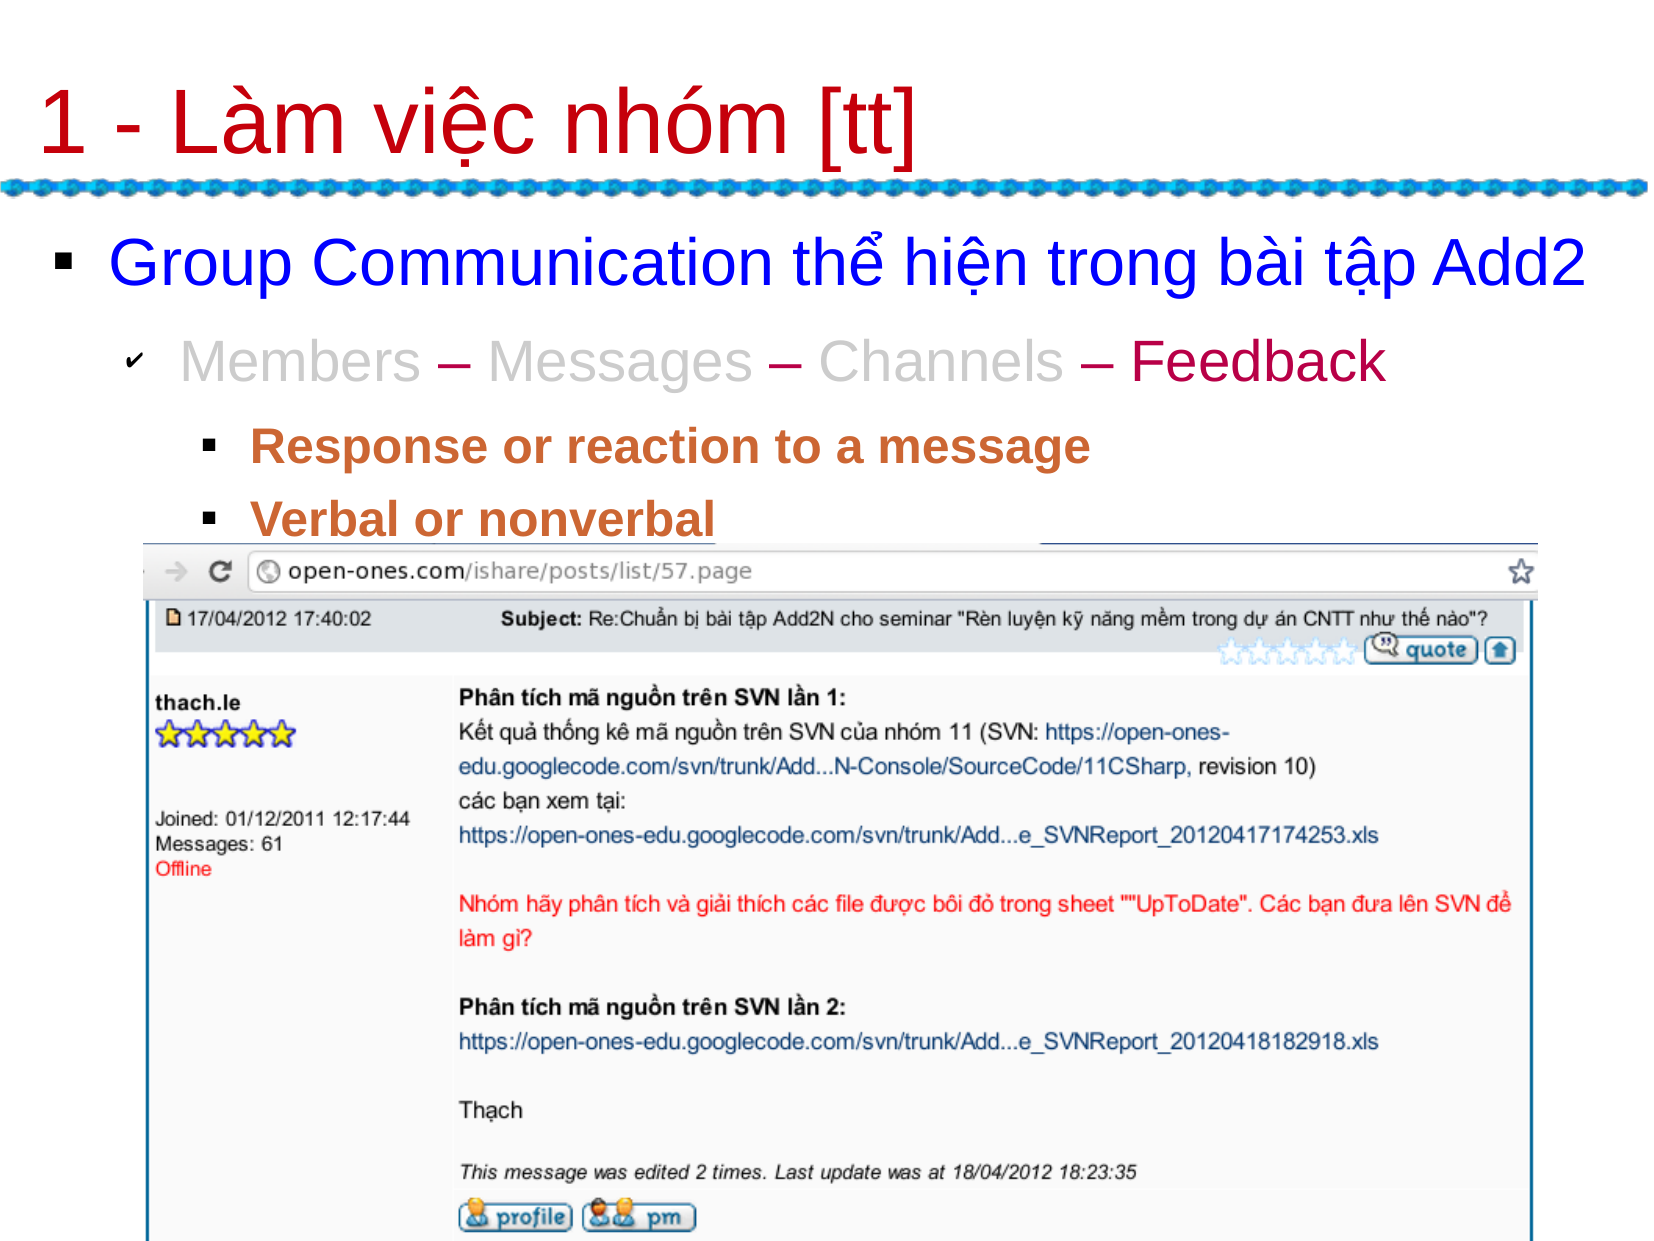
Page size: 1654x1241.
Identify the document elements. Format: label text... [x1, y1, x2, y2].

title 1 - Làm việc nhóm [tt] [37, 37, 1651, 208]
picture [143, 543, 1538, 1241]
picture [0, 178, 37, 199]
list Group Communication thể hiện trong bài tập Add2 Members – Messages – Channels – Feedback Response or reaction to a message Verbal or nonverbal [37, 225, 1651, 1163]
